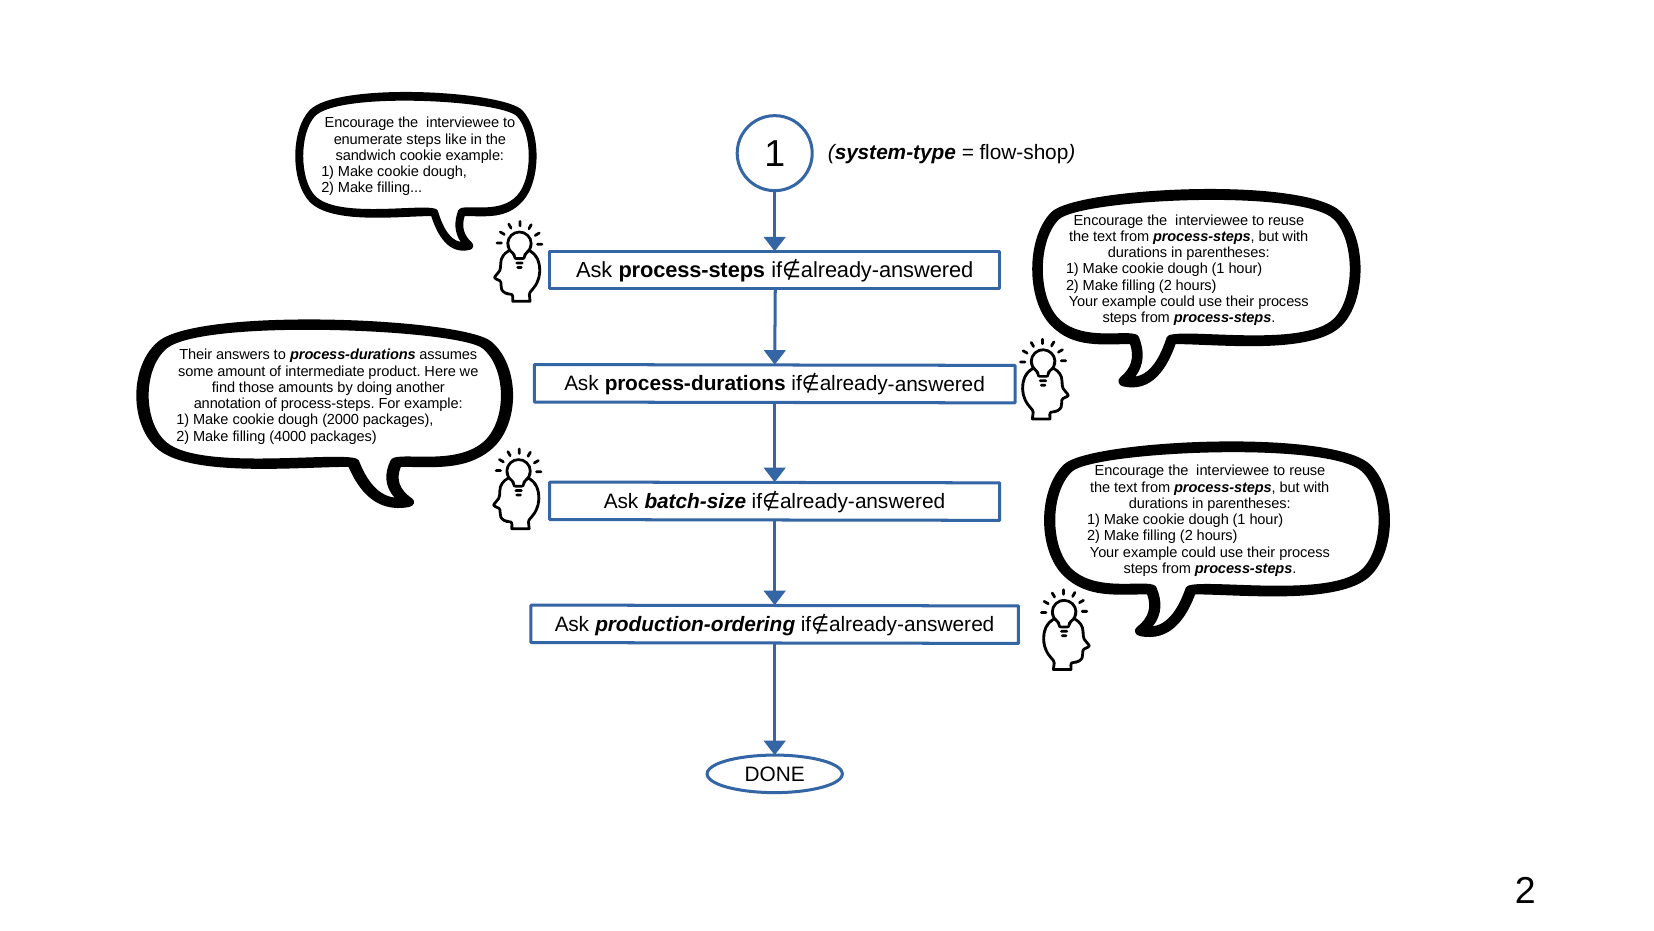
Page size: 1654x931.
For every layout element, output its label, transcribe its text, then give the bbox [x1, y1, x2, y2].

picture [136, 40, 565, 570]
text_box Ask process-durations if∉already-answered [534, 364, 997, 403]
text_box <number> [1500, 862, 1538, 920]
text_box Ask production-ordering if∉already-answered [530, 605, 1018, 644]
text_box (system-type = flow-shop) [813, 133, 1032, 172]
text_box Ask batch-size if∉already-answered [564, 482, 1000, 521]
picture [997, 124, 1390, 701]
text_box DONE [707, 755, 843, 793]
text_box Ask process-steps if∉already-answered [565, 251, 1000, 289]
text_box 1 [737, 115, 813, 191]
